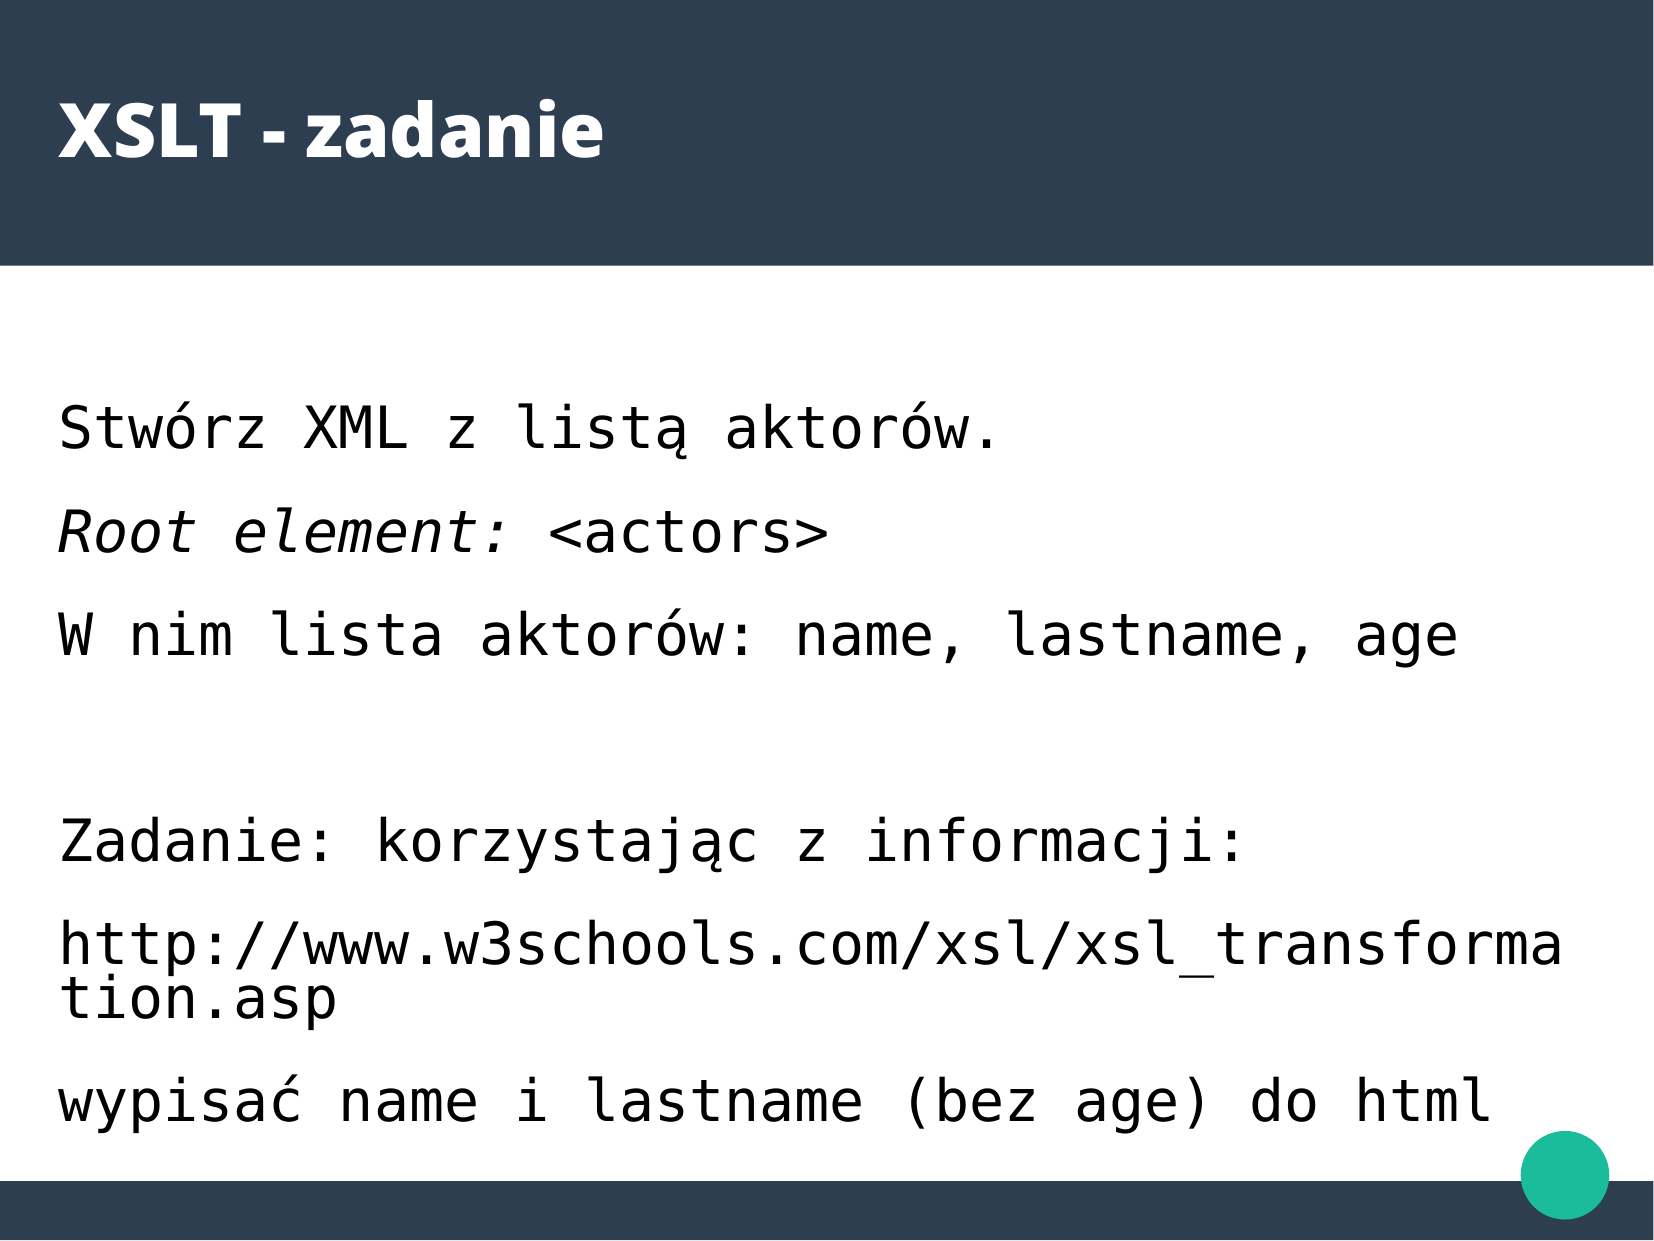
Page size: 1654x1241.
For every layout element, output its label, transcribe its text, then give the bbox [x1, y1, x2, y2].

title XSLT - zadanie [59, 24, 1595, 232]
subtitle Stwórz XML z listą aktorów. Root element: <actors> W nim lista aktorów: name, lastname, age Zadanie: korzystając z informacji: http://www.w3schools.com/xsl/xsl_transformation.asp wypisać name i lastname (bez age) do html [59, 324, 1595, 1152]
